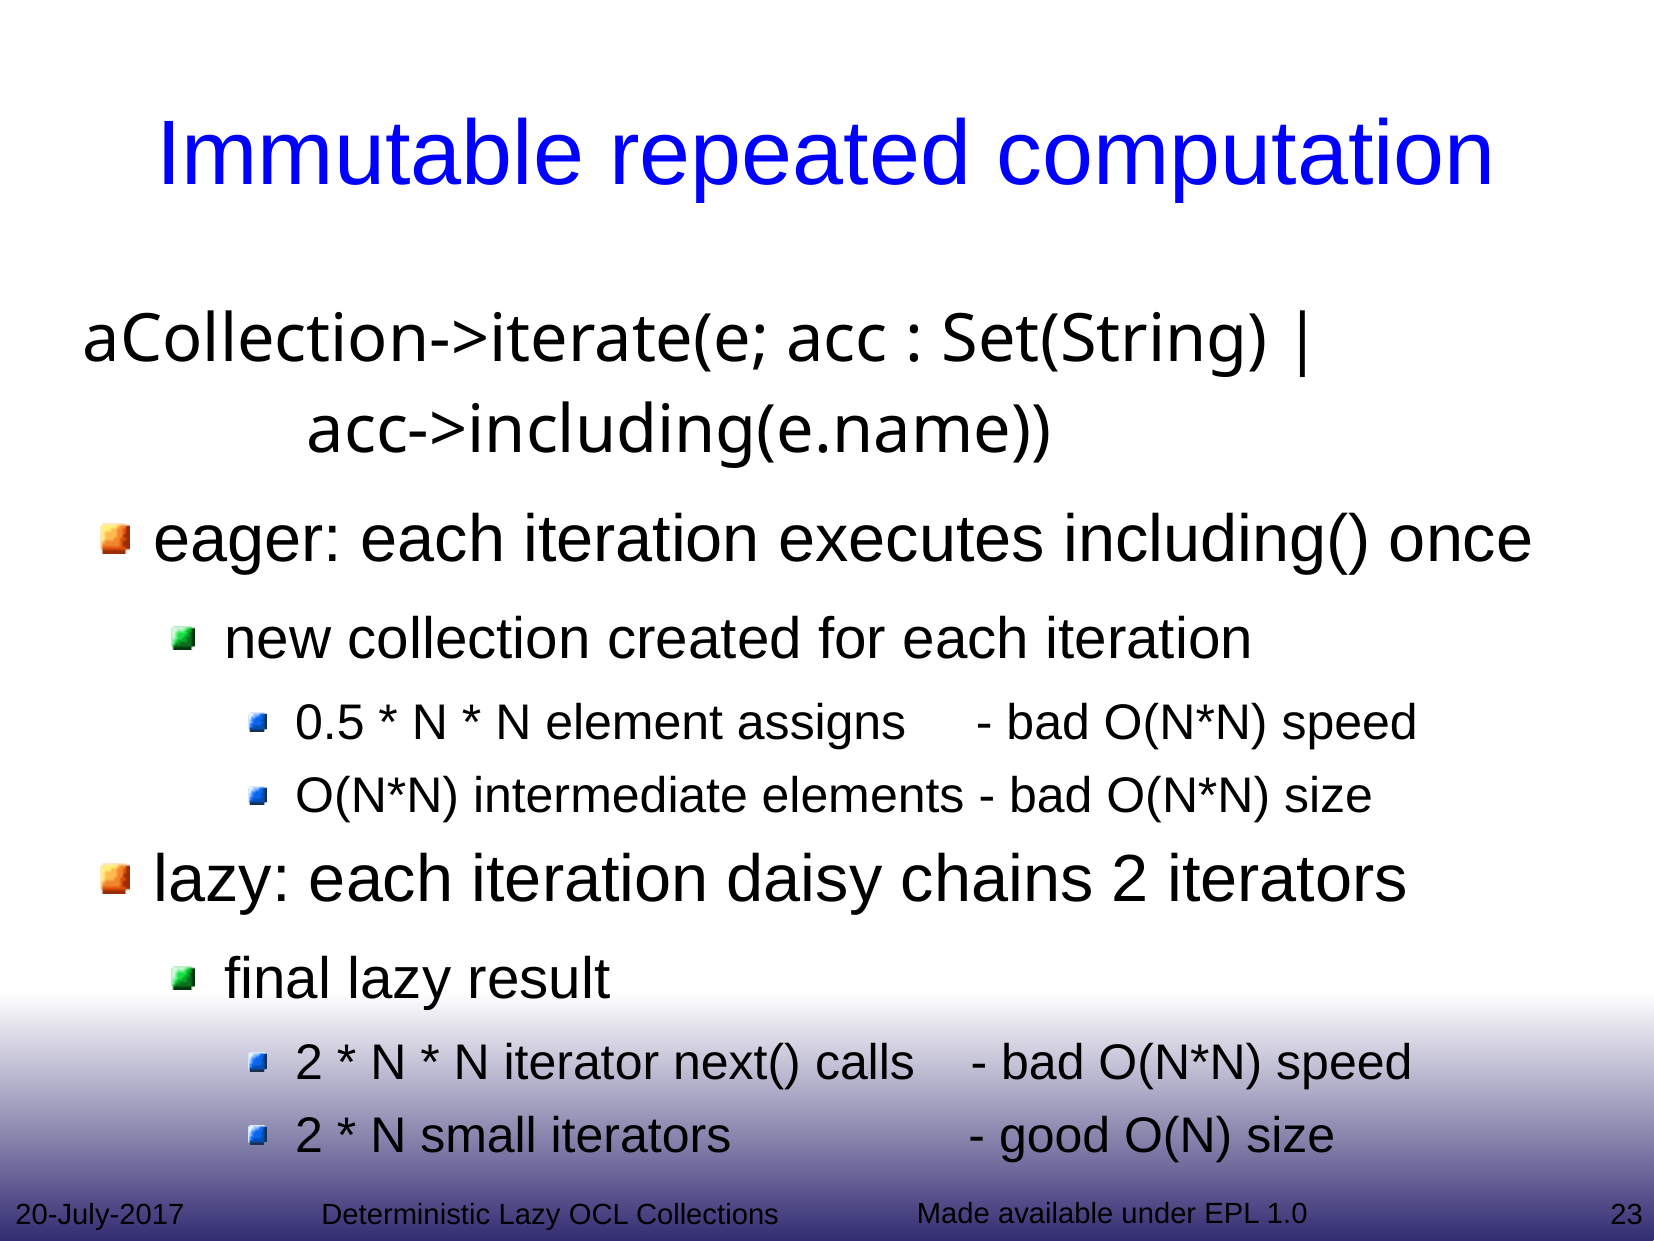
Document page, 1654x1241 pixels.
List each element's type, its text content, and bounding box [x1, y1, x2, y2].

list aCollection->iterate(e; acc : Set(String) | acc->including(e.name)) eager: each iteration executes including() once new collection created for each iteration 0.5 * N * N element assigns - bad O(N*N) speed O(N*N) intermediate elements - bad O(N*N) size lazy: each iteration daisy chains 2 iterators final lazy result 2 * N * N iterator next() calls - bad O(N*N) speed 2 * N small iterators - good O(N) size [82, 290, 1571, 1137]
title Immutable repeated computation [82, 49, 1571, 257]
picture [248, 1137, 267, 1145]
